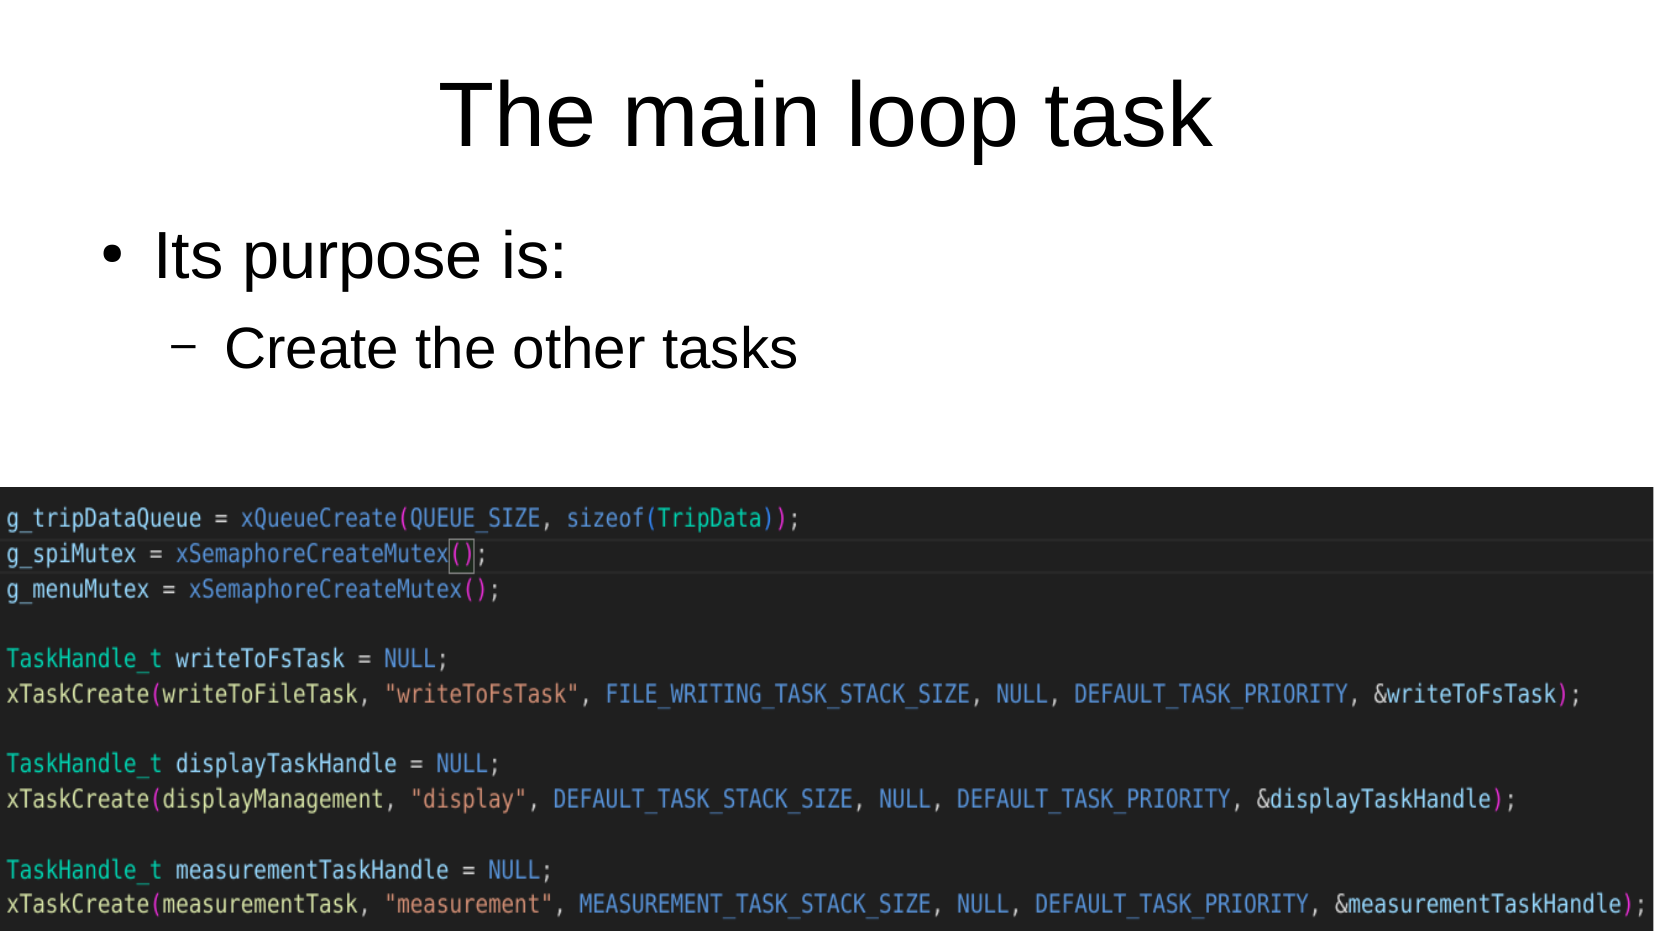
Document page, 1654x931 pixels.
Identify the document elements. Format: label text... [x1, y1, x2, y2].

title The main loop task [82, 37, 1571, 193]
list Its purpose is: Create the other tasks [82, 217, 1571, 487]
picture [0, 487, 1654, 931]
